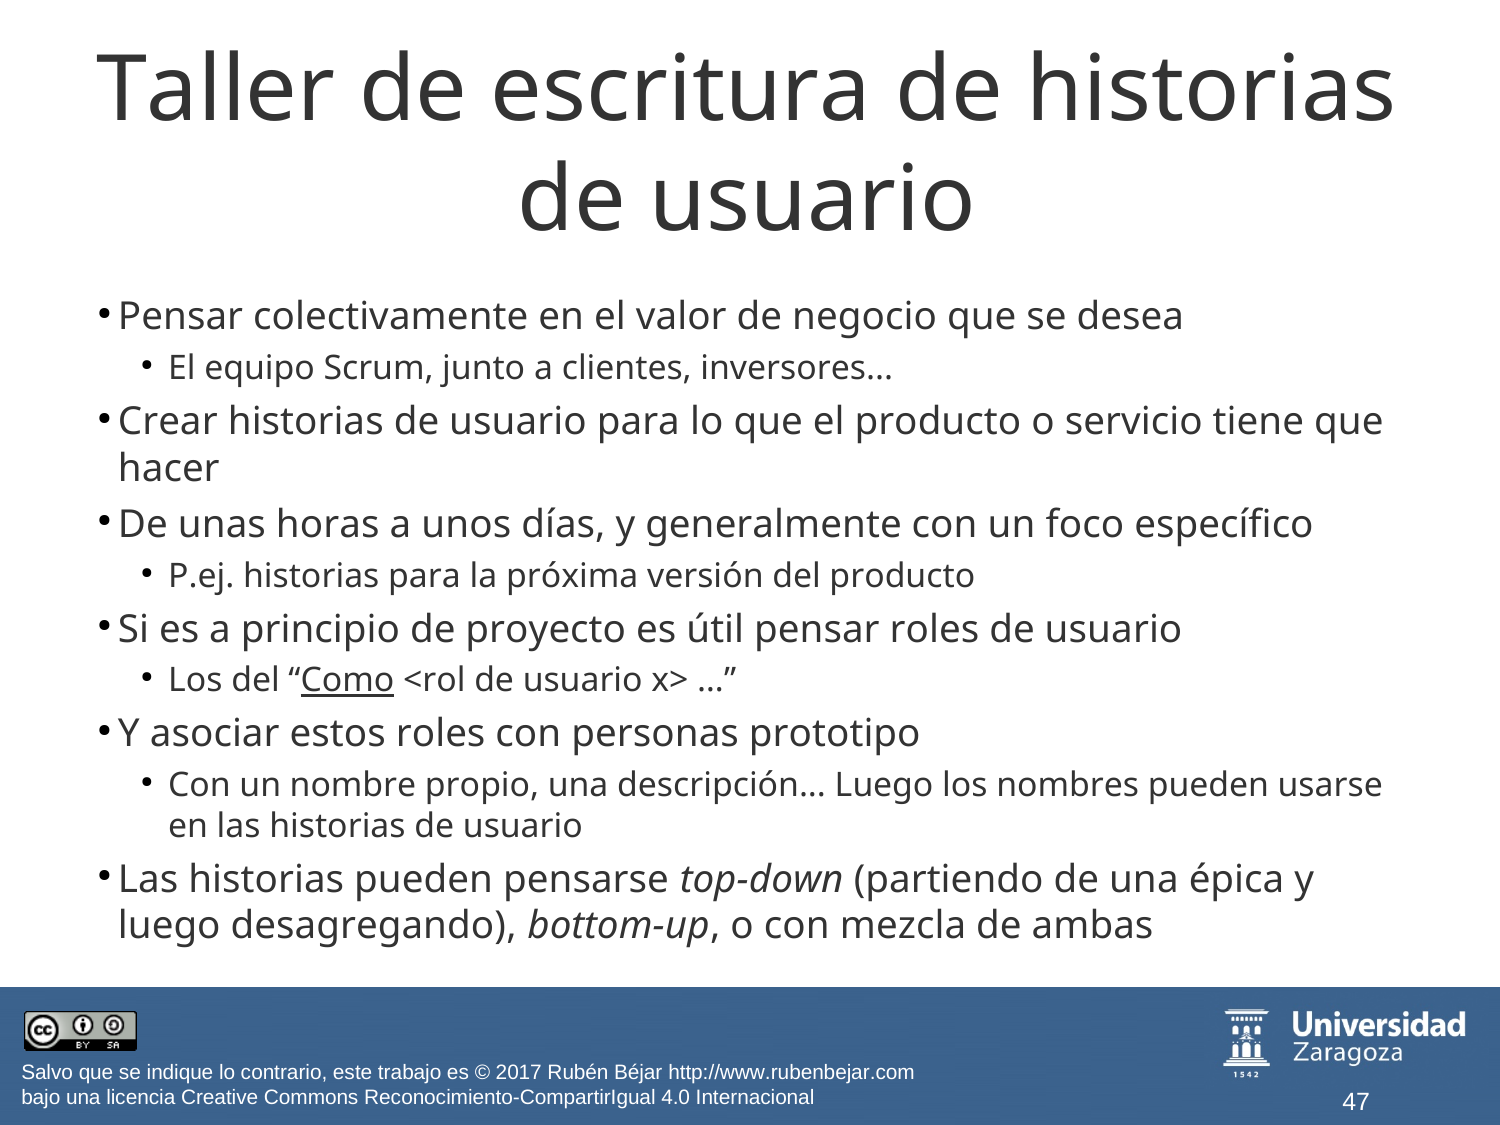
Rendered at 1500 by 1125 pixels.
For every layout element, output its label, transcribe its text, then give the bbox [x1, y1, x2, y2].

picture [0, 987, 1500, 1125]
list Pensar colectivamente en el valor de negocio que se desea El equipo Scrum, junto a clientes, inversores... Crear historias de usuario para lo que el producto o servicio tiene que hacer De unas horas a unos días, y generalmente con un foco específico P.ej. historias para la próxima versión del producto Si es a principio de proyecto es útil pensar roles de usuario Los del “Como <rol de usuario x> …” Y asociar estos roles con personas prototipo Con un nombre propio, una descripción... Luego los nombres pueden usarse en las historias de usuario Las historias pueden pensarse top-down (partiendo de una épica y luego desagregando), bottom-up, o con mezcla de ambas [82, 283, 1418, 957]
title Taller de escritura de historias de usuario [74, 21, 1420, 257]
